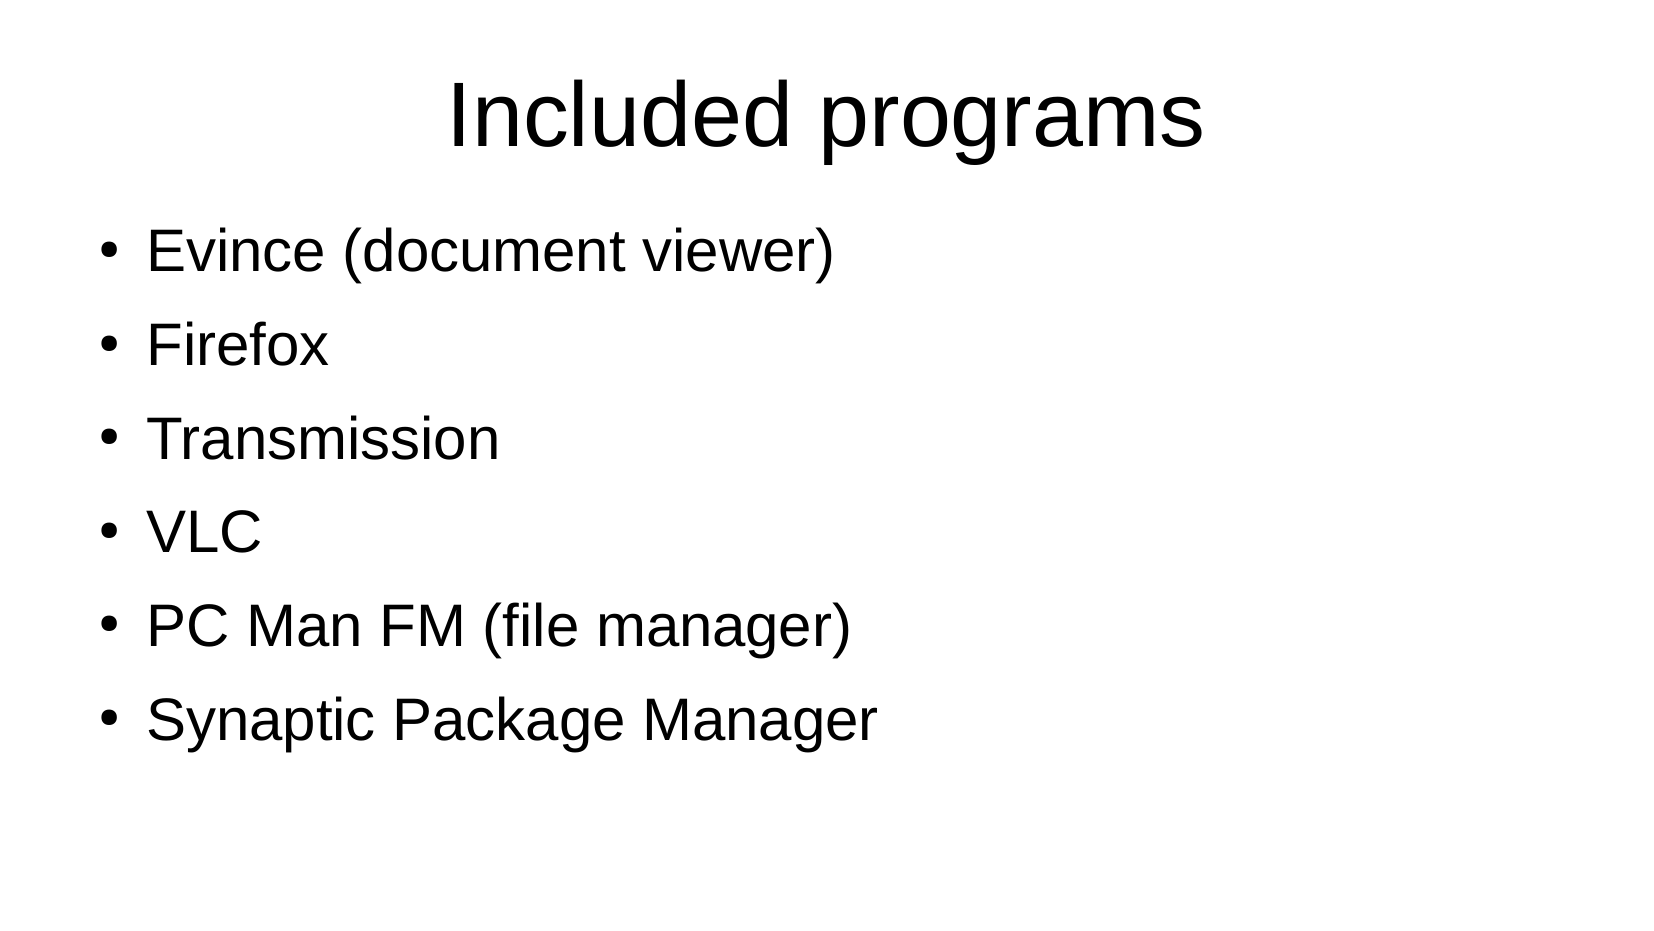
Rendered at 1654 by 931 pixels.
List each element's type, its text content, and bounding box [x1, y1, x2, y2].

list Evince (document viewer) Firefox Transmission VLC PC Man FM (file manager) Synaptic Package Manager [82, 217, 1571, 758]
title Included programs [82, 37, 1571, 193]
